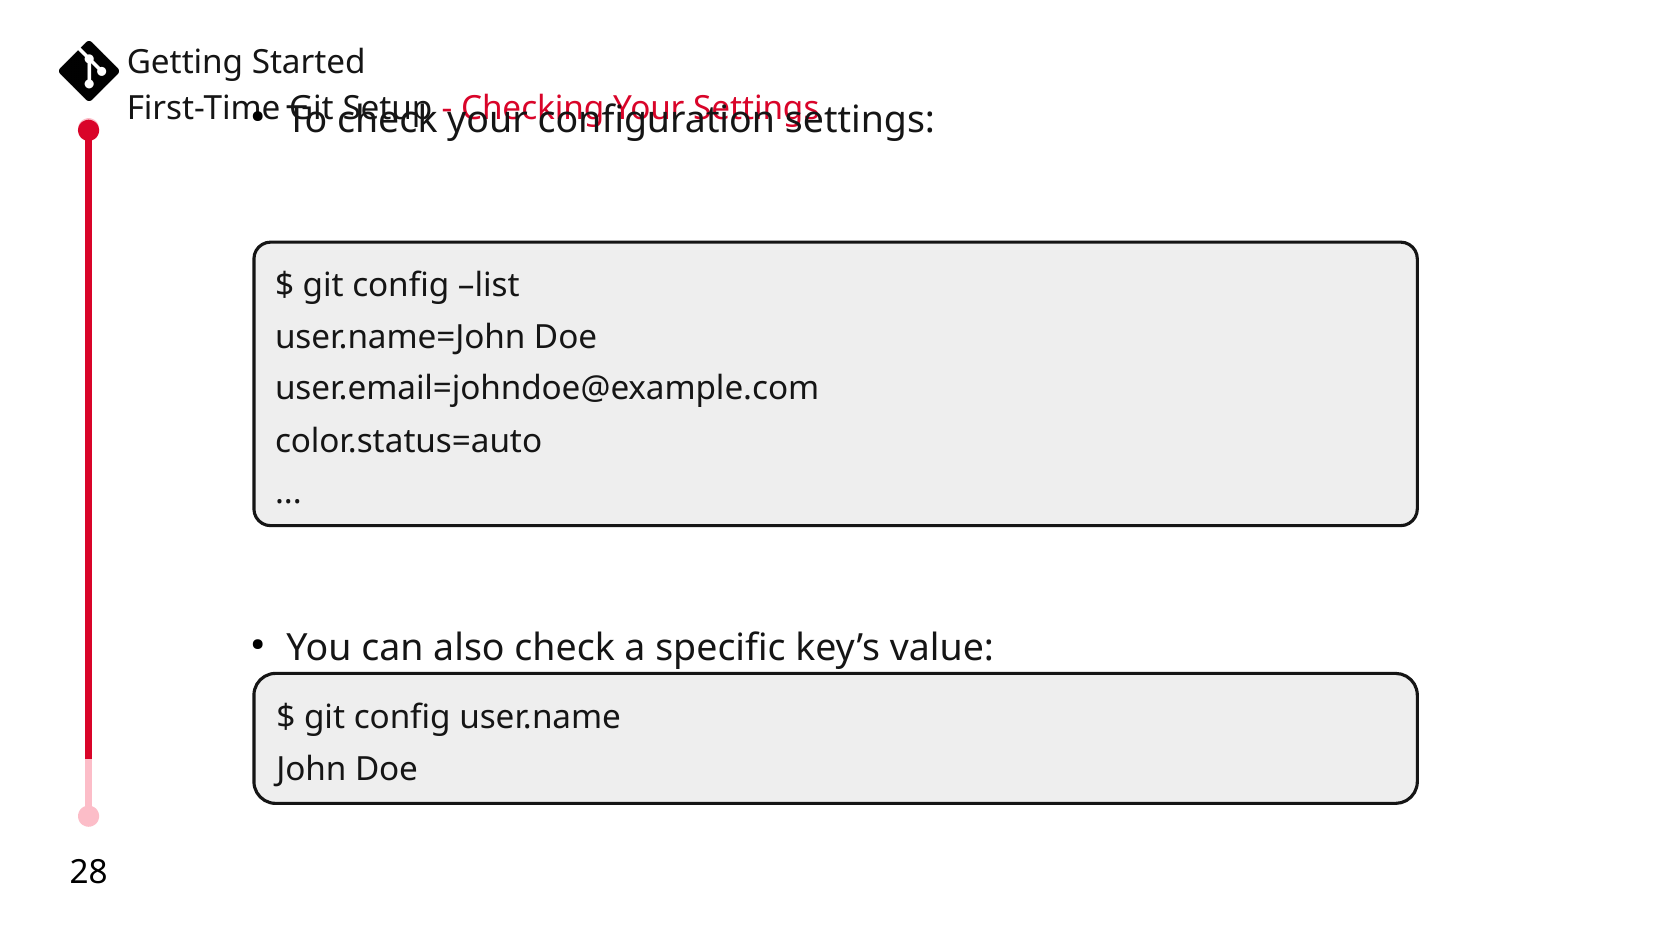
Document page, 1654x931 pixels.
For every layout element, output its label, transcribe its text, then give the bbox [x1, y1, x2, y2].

text_box To check your configuration settings: You can also check a specific key’s value: [236, 129, 1418, 627]
picture [59, 41, 119, 101]
text_box 28 [47, 840, 130, 889]
text_box Getting Started First-Time Git Setup - Checking Your Settings [112, 31, 1506, 113]
text_box $ git config –list user.name=John Doe user.email=johndoe@example.com color.status=auto ... [253, 242, 1418, 526]
text_box $ git config user.name John Doe [253, 673, 1418, 804]
